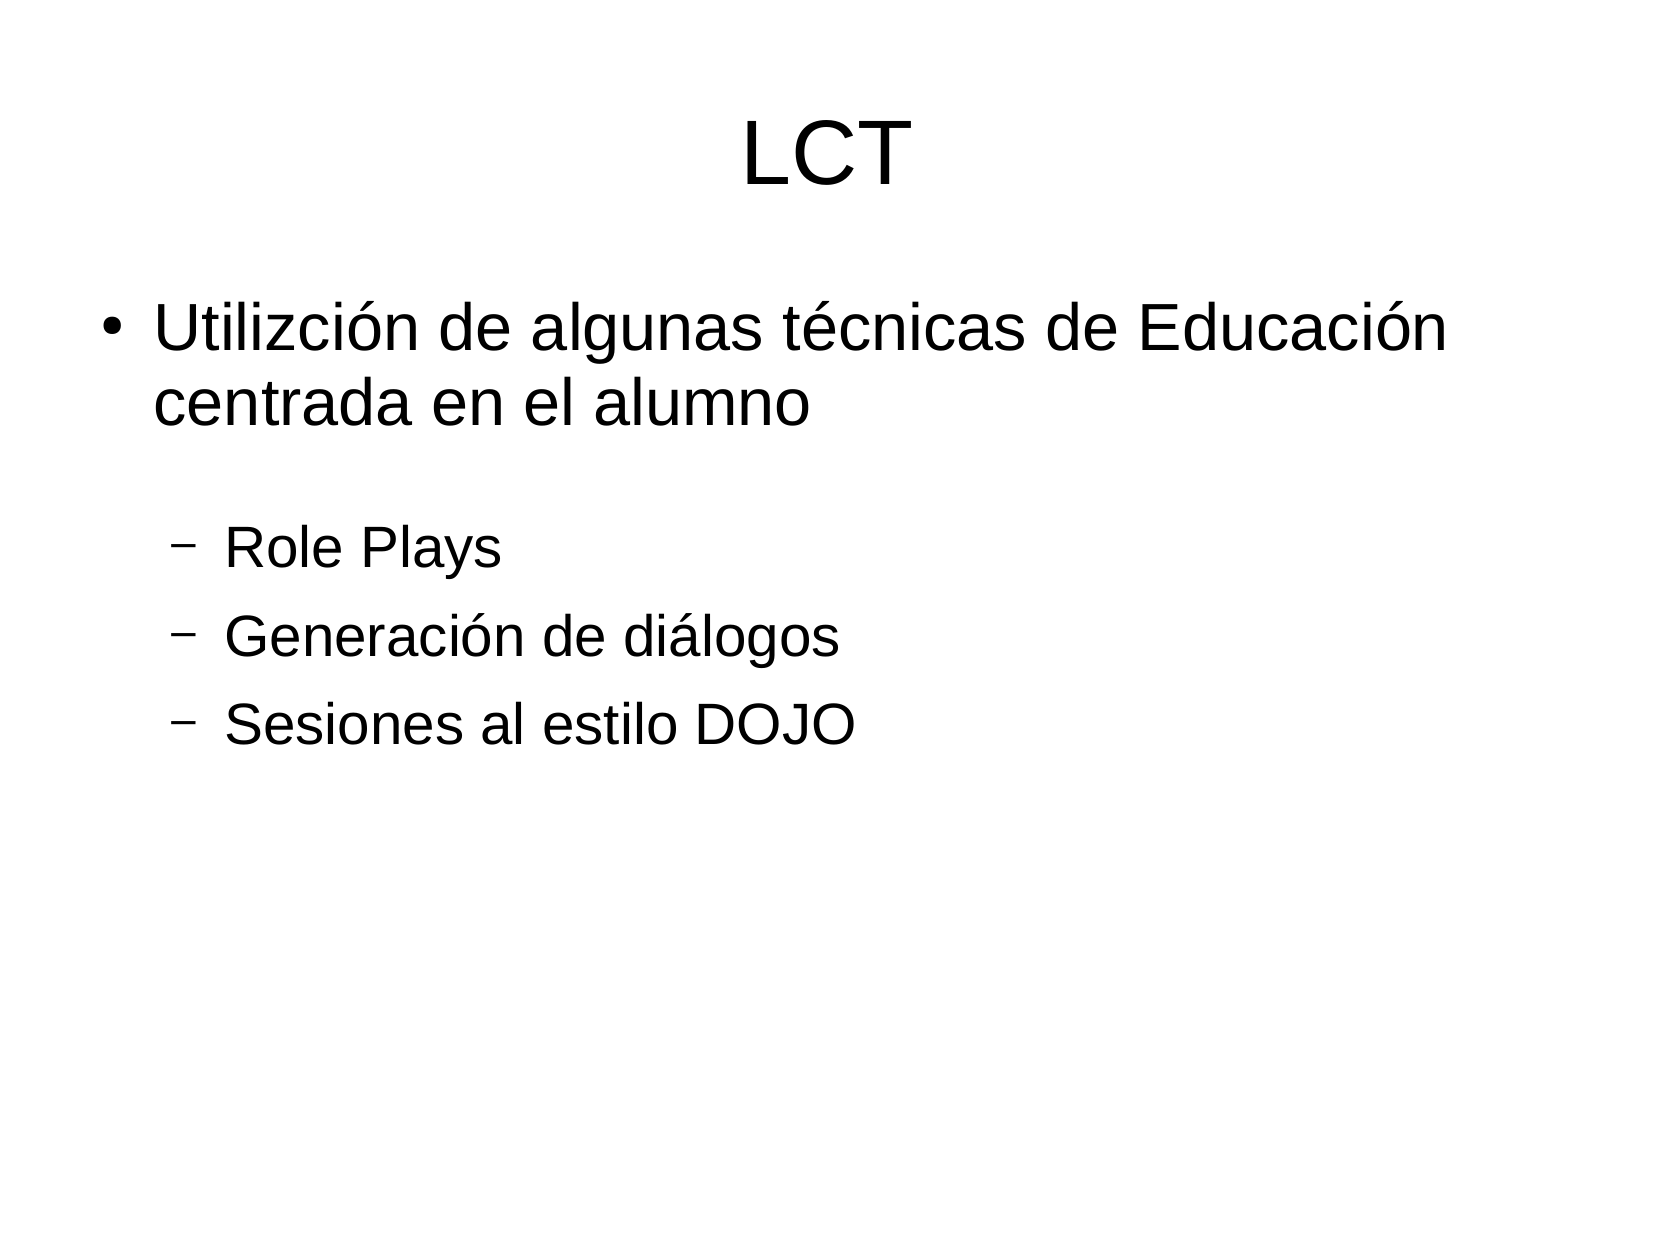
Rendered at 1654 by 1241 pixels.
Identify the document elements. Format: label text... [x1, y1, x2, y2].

list Utilizción de algunas técnicas de Educación centrada en el alumno Role Plays Generación de diálogos Sesiones al estilo DOJO [82, 290, 1538, 1010]
title LCT [82, 49, 1571, 257]
